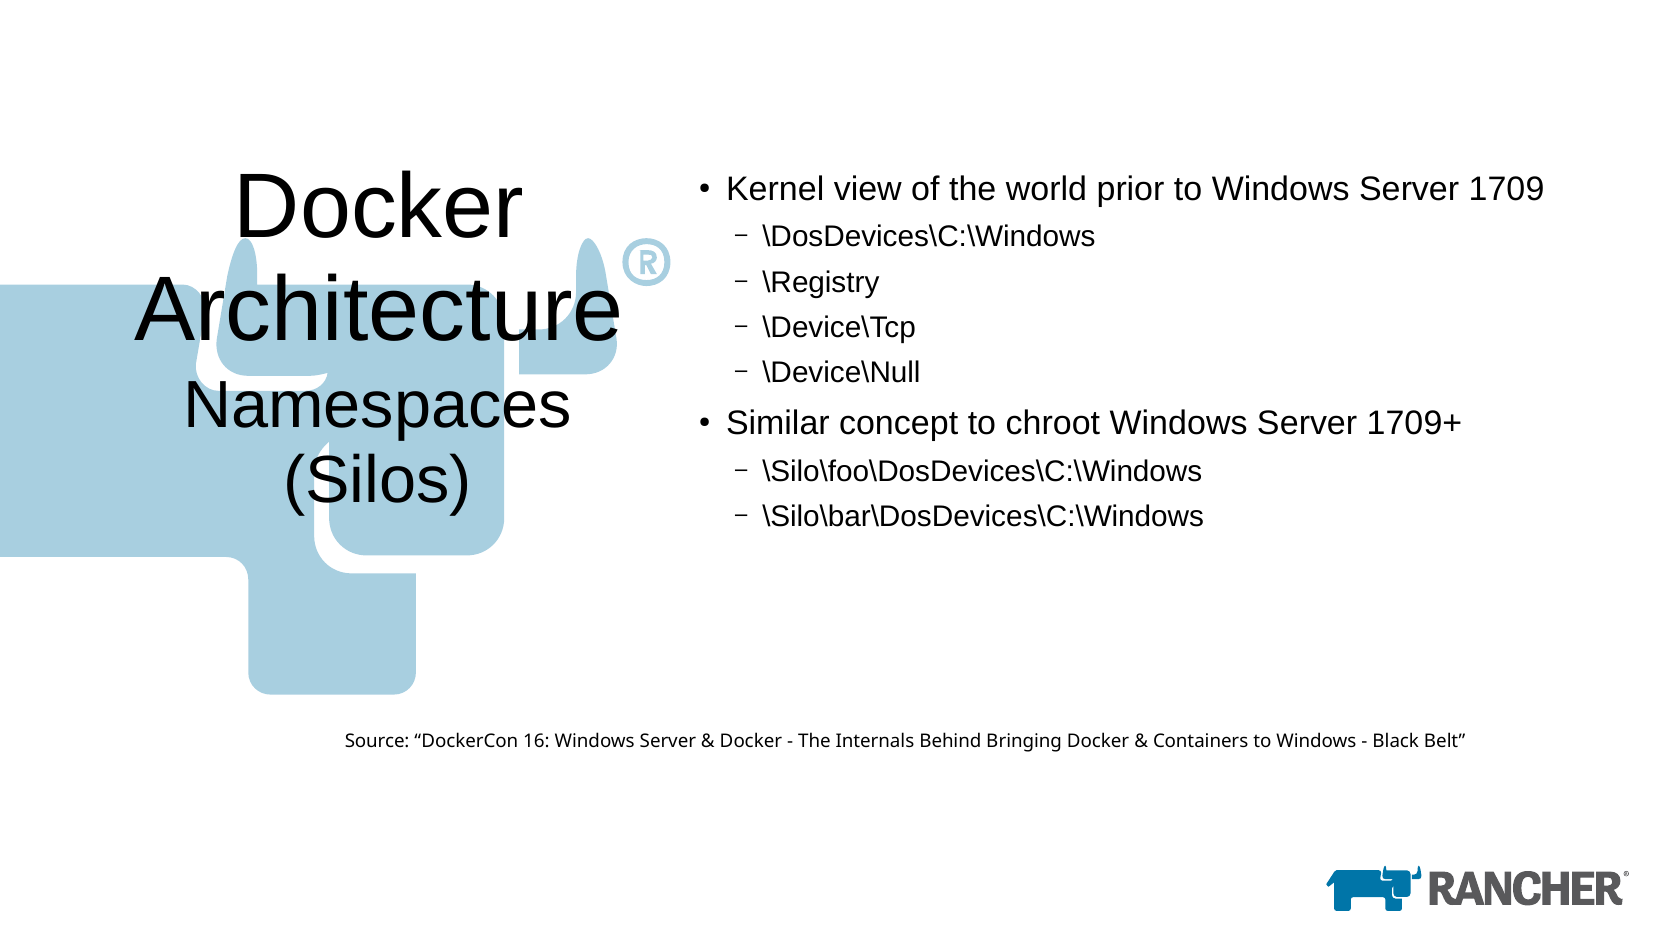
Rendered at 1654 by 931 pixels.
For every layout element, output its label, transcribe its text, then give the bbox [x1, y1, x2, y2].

text_box Source: “DockerCon 16: Windows Server & Docker - The Internals Behind Bringing Docker & Containers to Windows - Black Belt” [330, 720, 1569, 757]
list Kernel view of the world prior to Windows Server 1709 \DosDevices\C:\Windows \Registry \Device\Tcp \Device\Null Similar concept to chroot Windows Server 1709+ \Silo\foo\DosDevices\C:\Windows \Silo\bar\DosDevices\C:\Windows [690, 169, 1572, 545]
title Docker Architecture [83, 154, 676, 371]
text_box Namespaces (Silos) [81, 367, 674, 673]
